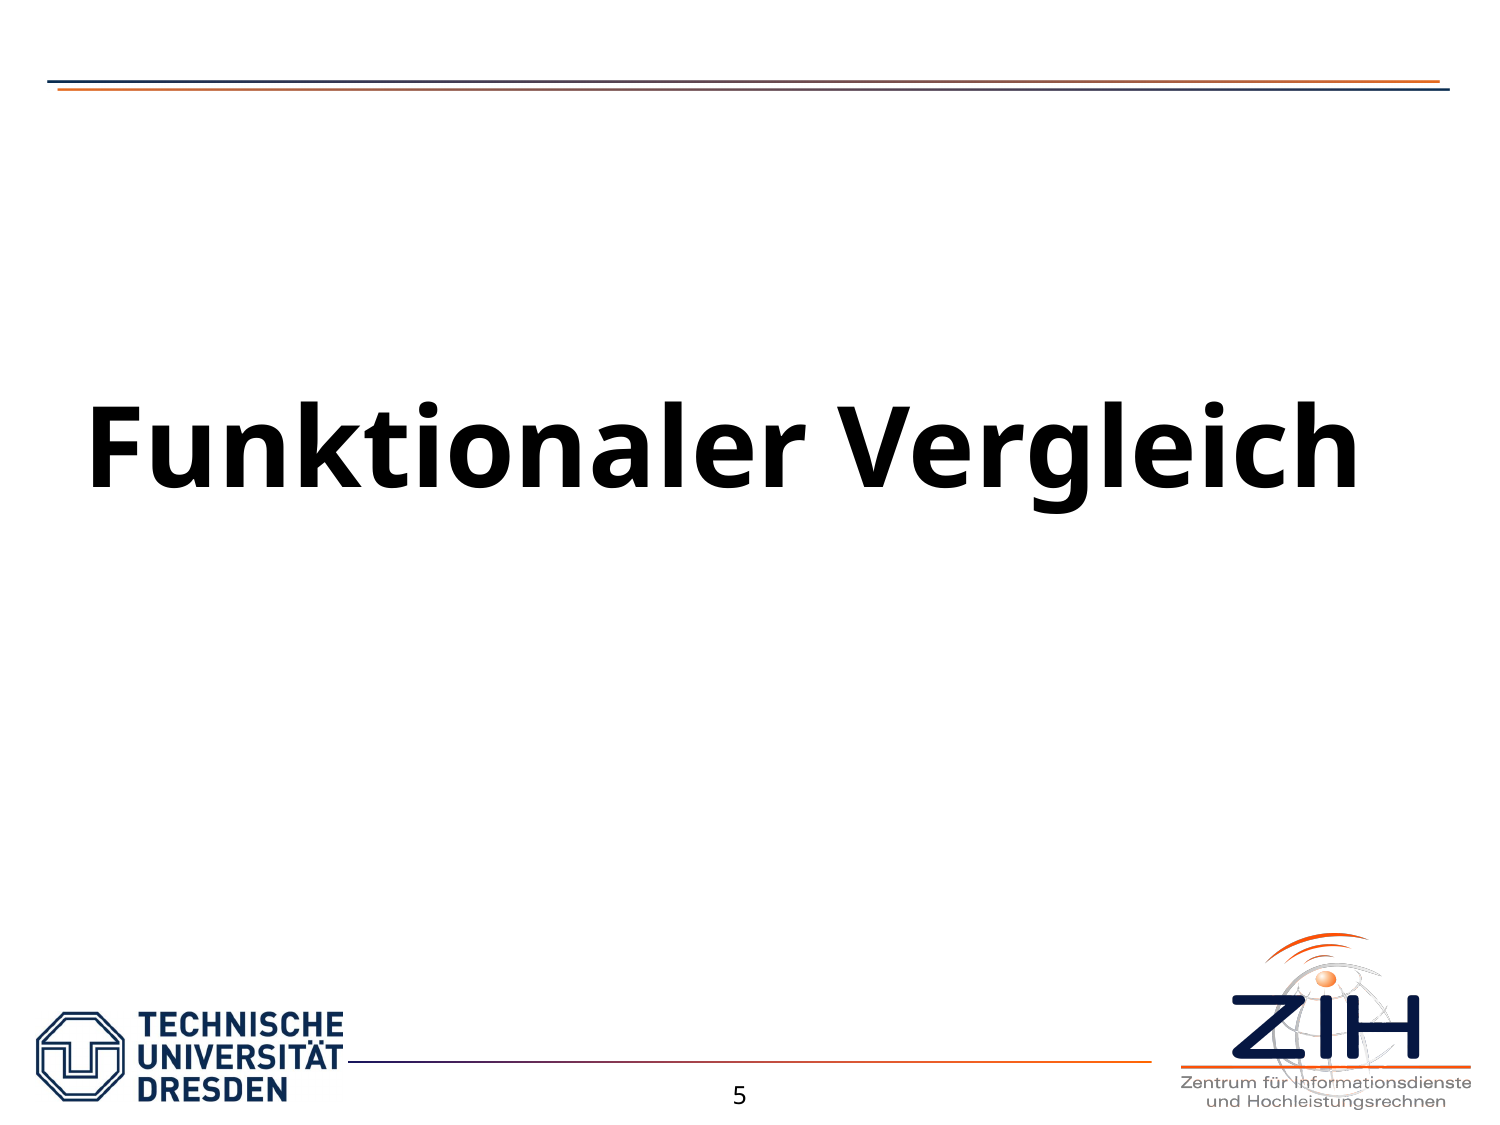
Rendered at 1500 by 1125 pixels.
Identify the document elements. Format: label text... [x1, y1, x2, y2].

picture [47, 80, 1450, 91]
picture [1181, 933, 1471, 1110]
picture [35, 1011, 343, 1102]
list Funktionaler Vergleich [29, 118, 1418, 771]
